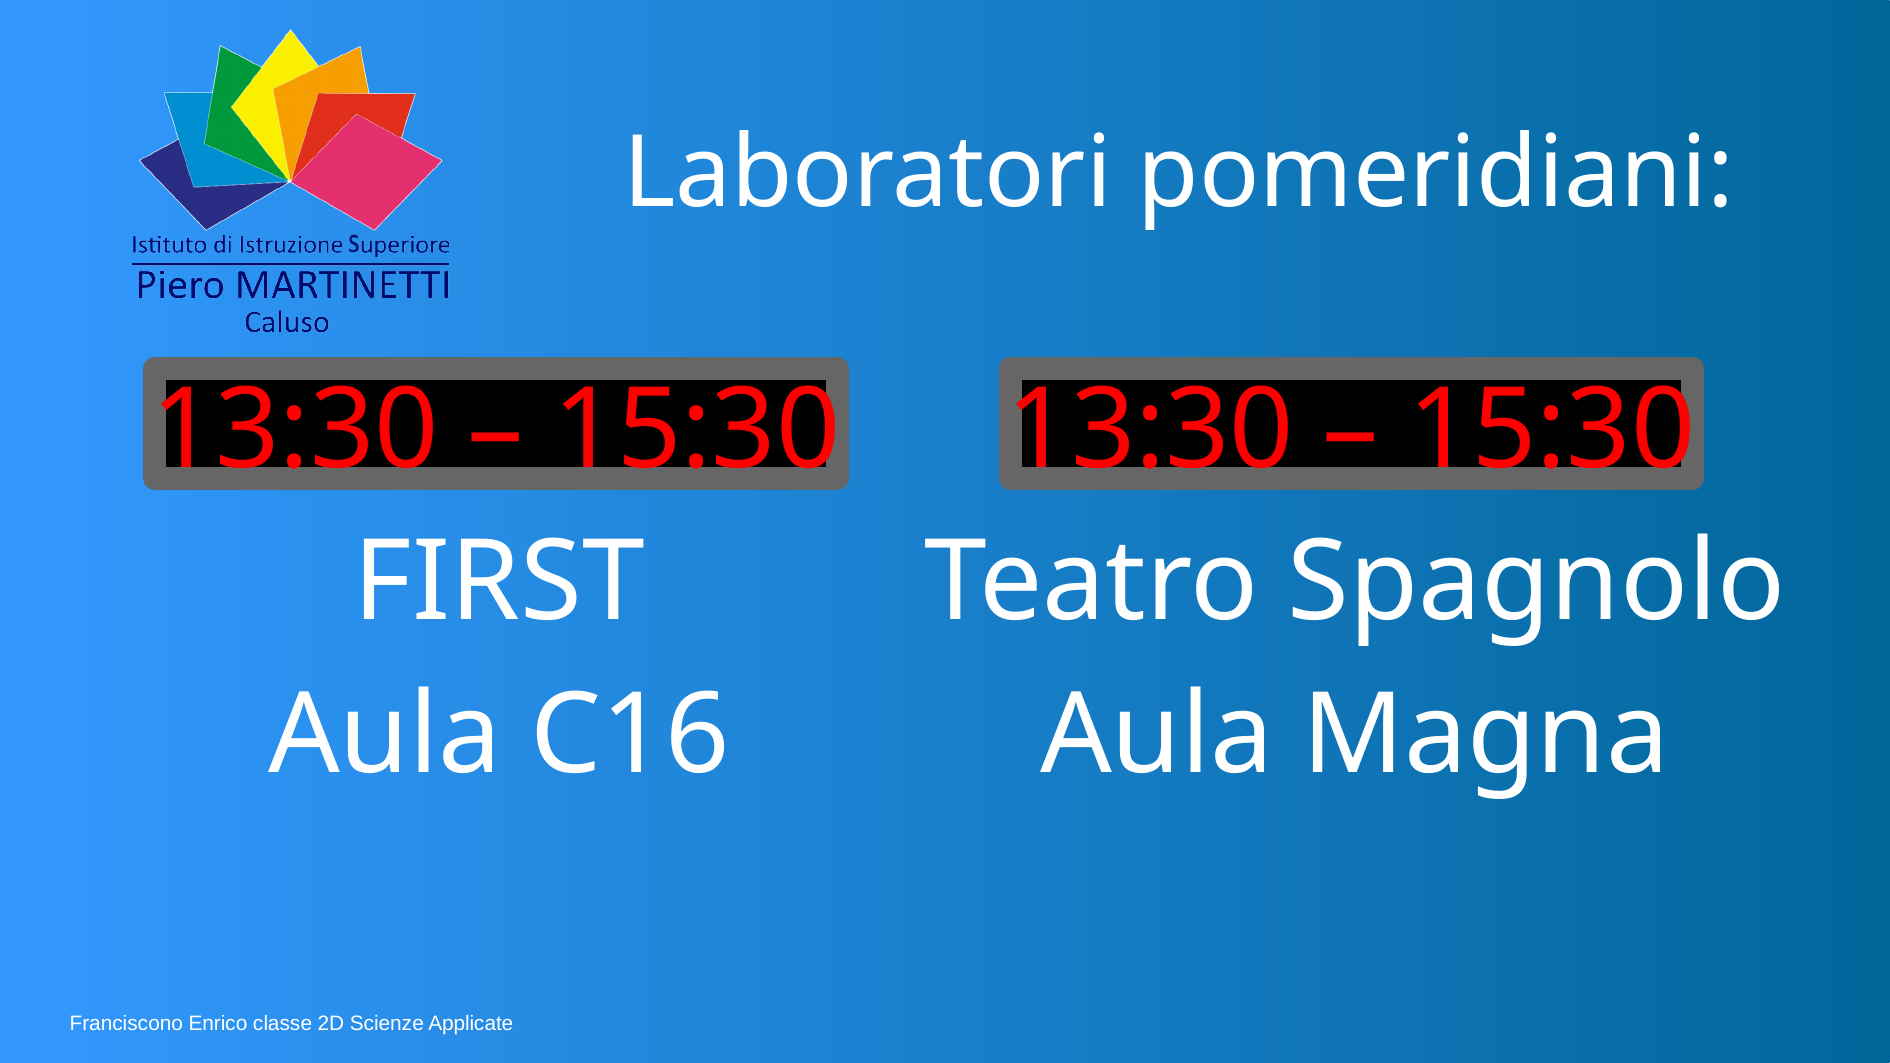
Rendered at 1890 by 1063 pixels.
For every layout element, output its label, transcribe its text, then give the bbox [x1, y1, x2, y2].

text_box Laboratori pomeridiani: [591, 91, 1861, 338]
text_box 13:30 – 15:30 [154, 368, 838, 479]
text_box FIRST Aula C16 [0, 491, 607, 1042]
text_box Franciscono Enrico classe 2D Scienze Applicate [54, 1004, 628, 1063]
text_box 13:30 – 15:30 [1010, 368, 1693, 479]
text_box Teatro Spagnolo Aula Magna [607, 491, 1890, 1042]
picture [0, 23, 591, 355]
